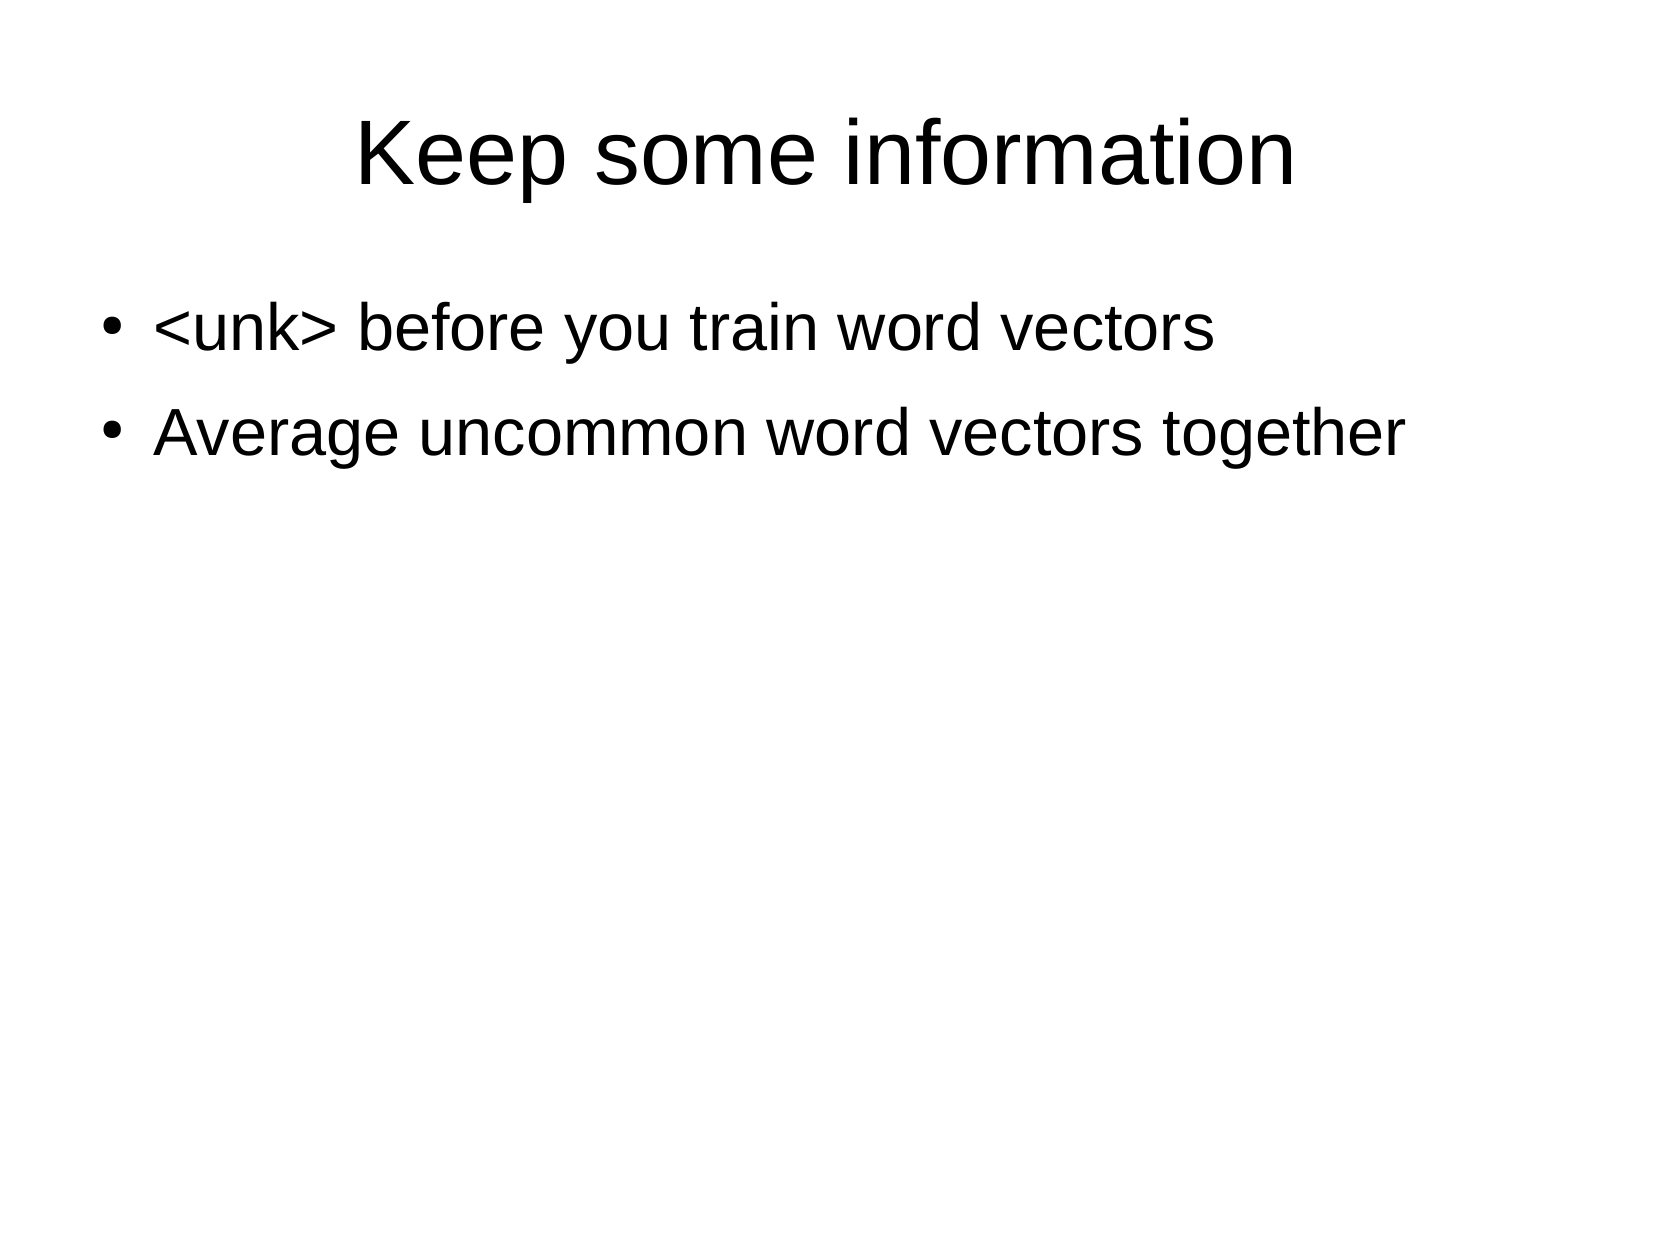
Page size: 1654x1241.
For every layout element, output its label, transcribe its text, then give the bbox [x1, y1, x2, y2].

title Keep some information [82, 49, 1571, 257]
list <unk> before you train word vectors Average uncommon word vectors together [82, 290, 1571, 1010]
